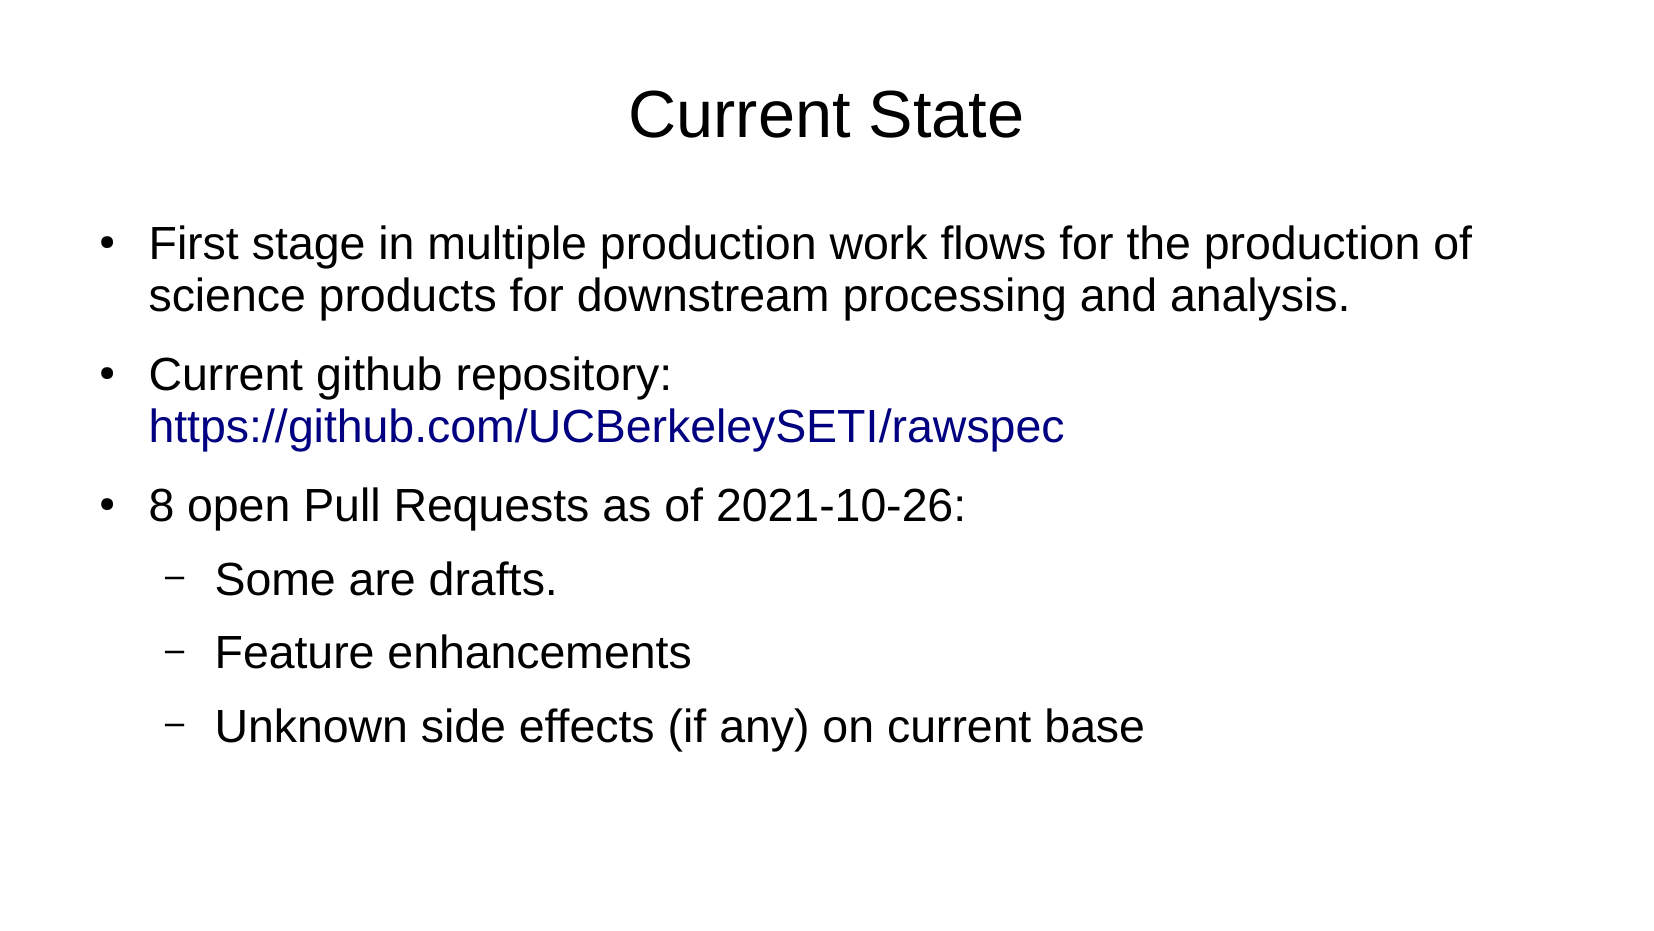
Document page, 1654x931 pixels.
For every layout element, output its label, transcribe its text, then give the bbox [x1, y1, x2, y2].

title Current State [82, 37, 1571, 193]
list First stage in multiple production work flows for the production of science products for downstream processing and analysis. Current github repository: https://github.com/UCBerkeleySETI/rawspec 8 open Pull Requests as of 2021-10-26: Some are drafts. Feature enhancements Unknown side effects (if any) on current base [82, 217, 1571, 758]
